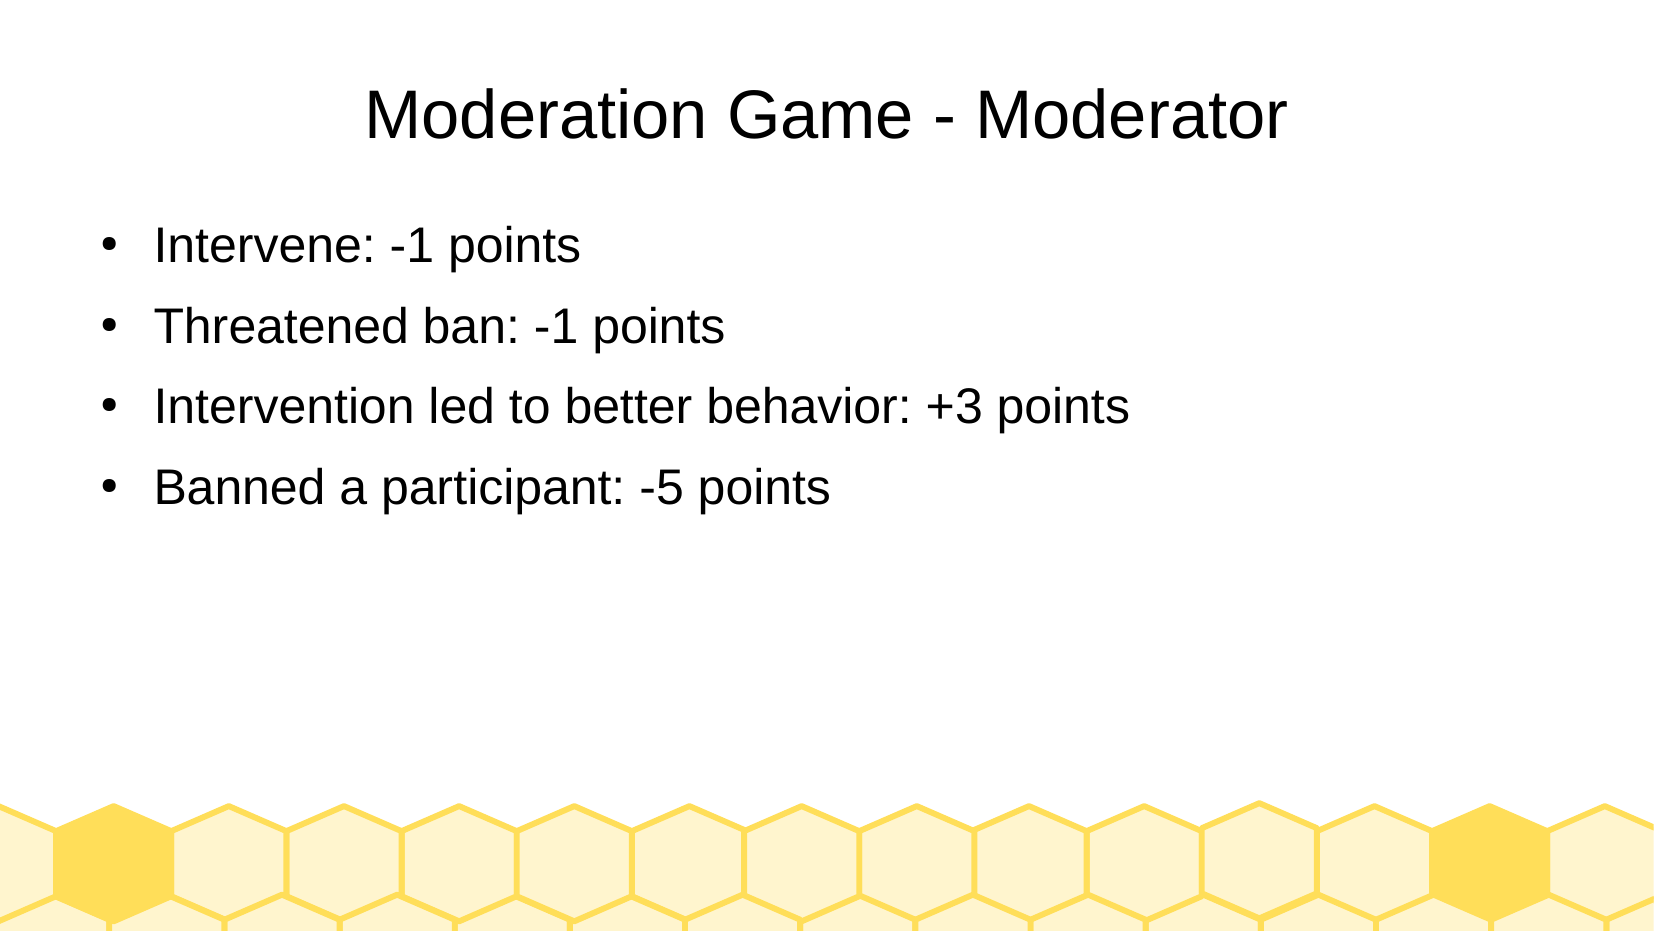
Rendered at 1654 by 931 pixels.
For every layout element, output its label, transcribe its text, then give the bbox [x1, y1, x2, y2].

title Moderation Game - Moderator [82, 37, 1571, 193]
list Intervene: -1 points Threatened ban: -1 points Intervention led to better behavior: +3 points Banned a participant: -5 points [82, 217, 1571, 758]
